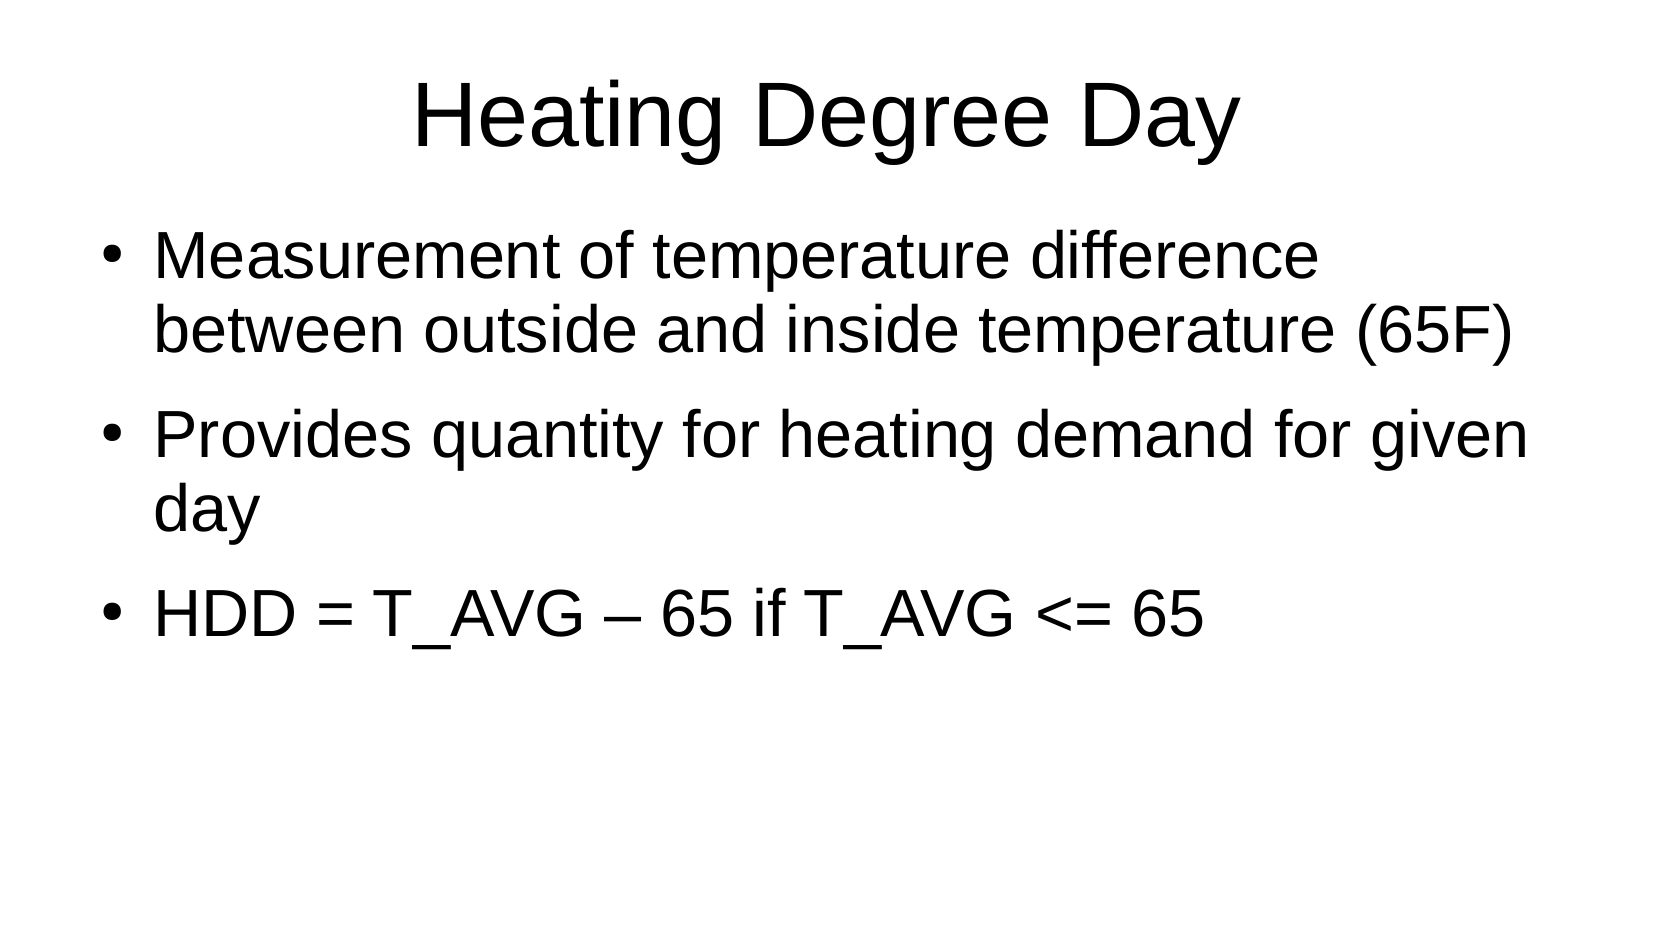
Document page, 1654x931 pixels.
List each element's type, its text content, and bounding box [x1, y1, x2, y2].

title Heating Degree Day [82, 37, 1571, 193]
list Measurement of temperature difference between outside and inside temperature (65F) Provides quantity for heating demand for given day HDD = T_AVG – 65 if T_AVG <= 65 [82, 217, 1571, 758]
